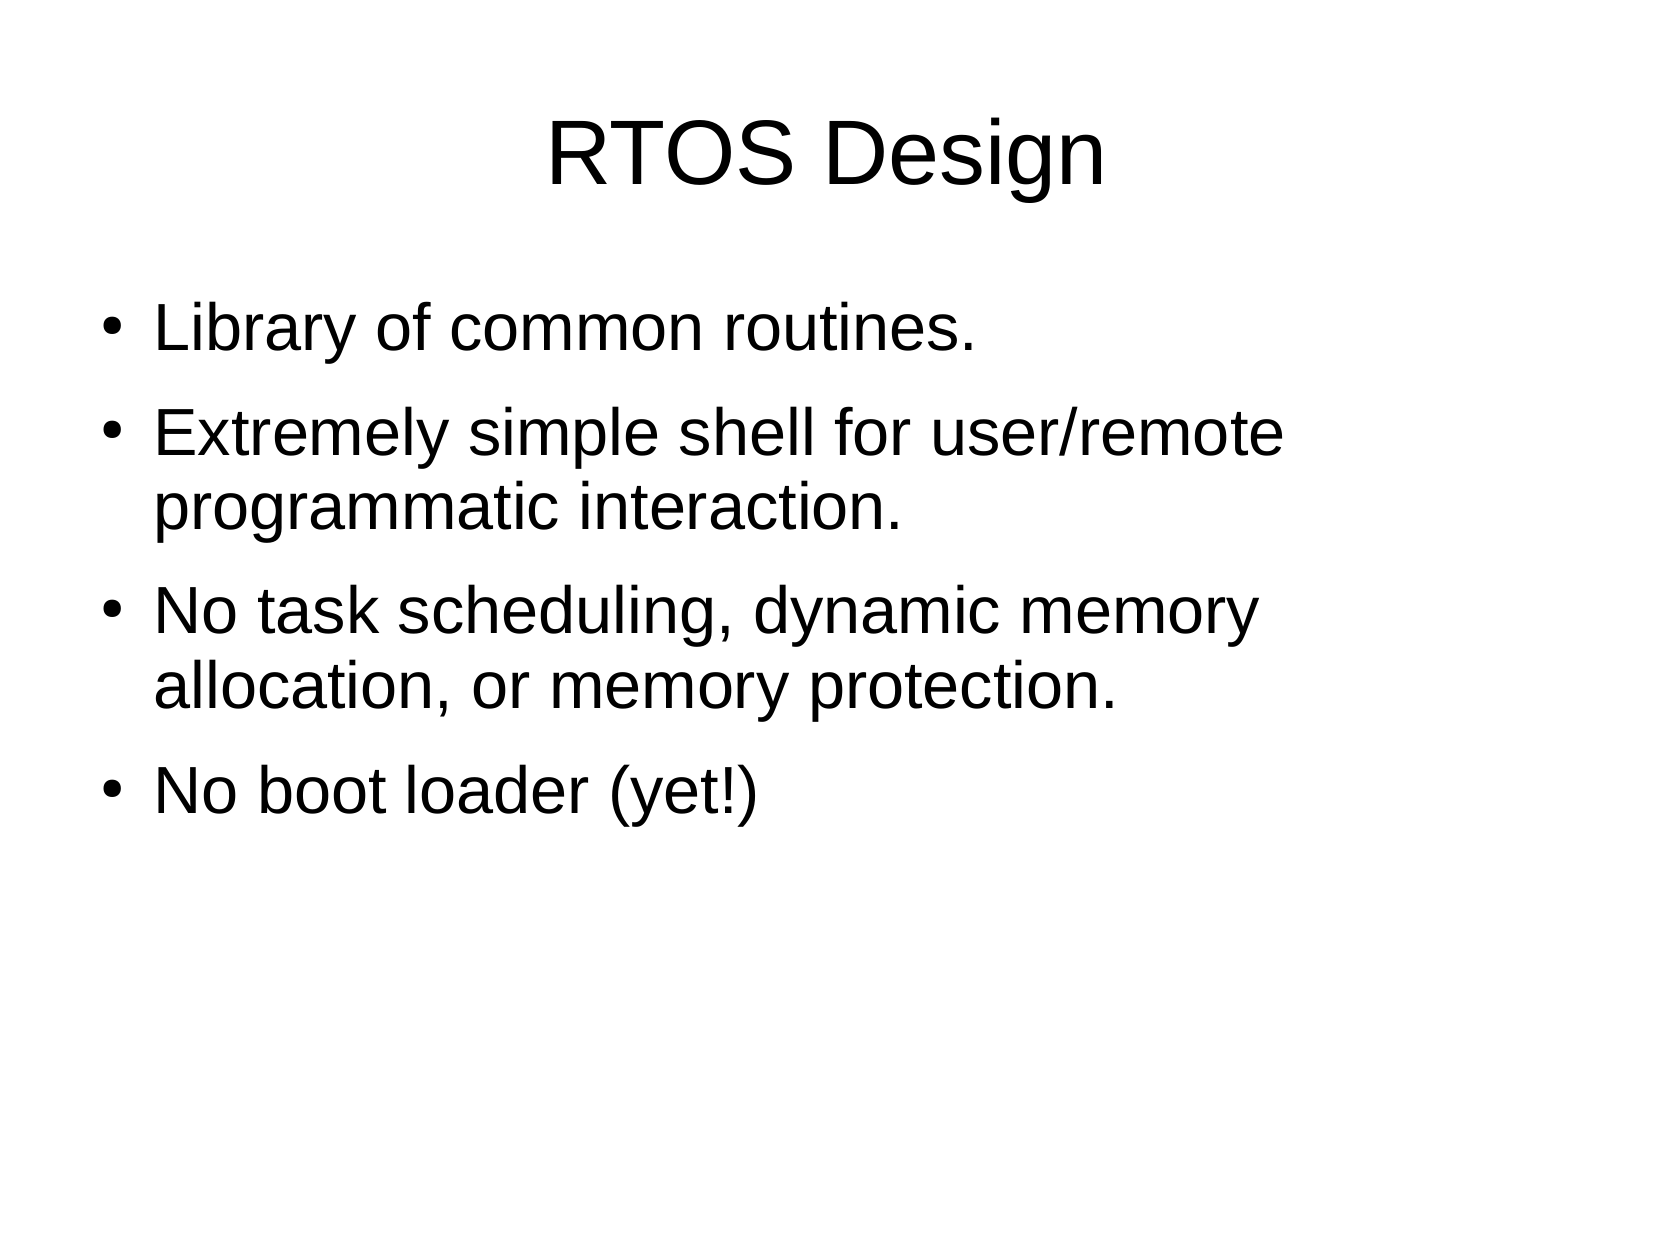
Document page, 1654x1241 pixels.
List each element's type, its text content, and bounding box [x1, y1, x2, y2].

list Library of common routines. Extremely simple shell for user/remote programmatic interaction. No task scheduling, dynamic memory allocation, or memory protection. No boot loader (yet!) [82, 290, 1538, 1010]
title RTOS Design [82, 49, 1571, 257]
